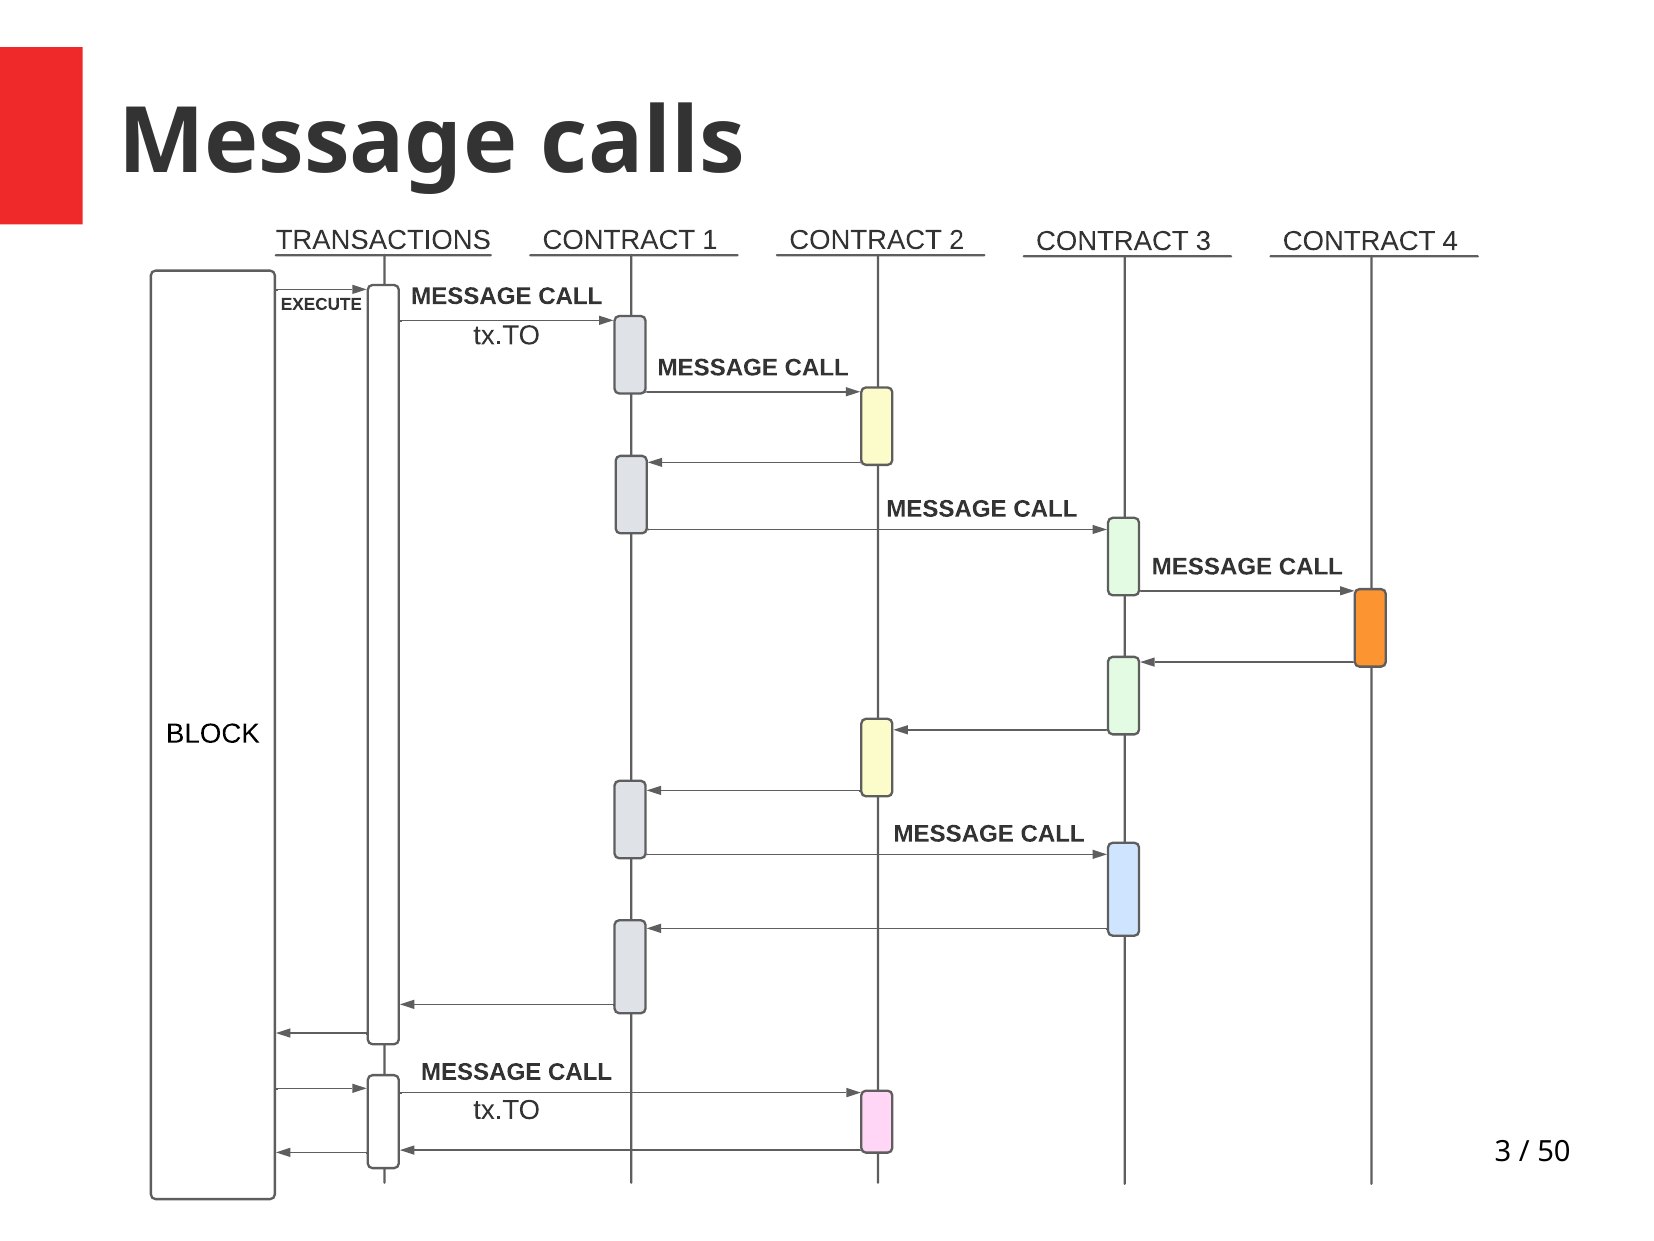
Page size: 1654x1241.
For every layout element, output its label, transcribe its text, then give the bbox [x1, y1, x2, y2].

title Message calls [118, 30, 1571, 245]
picture [135, 207, 1495, 1216]
